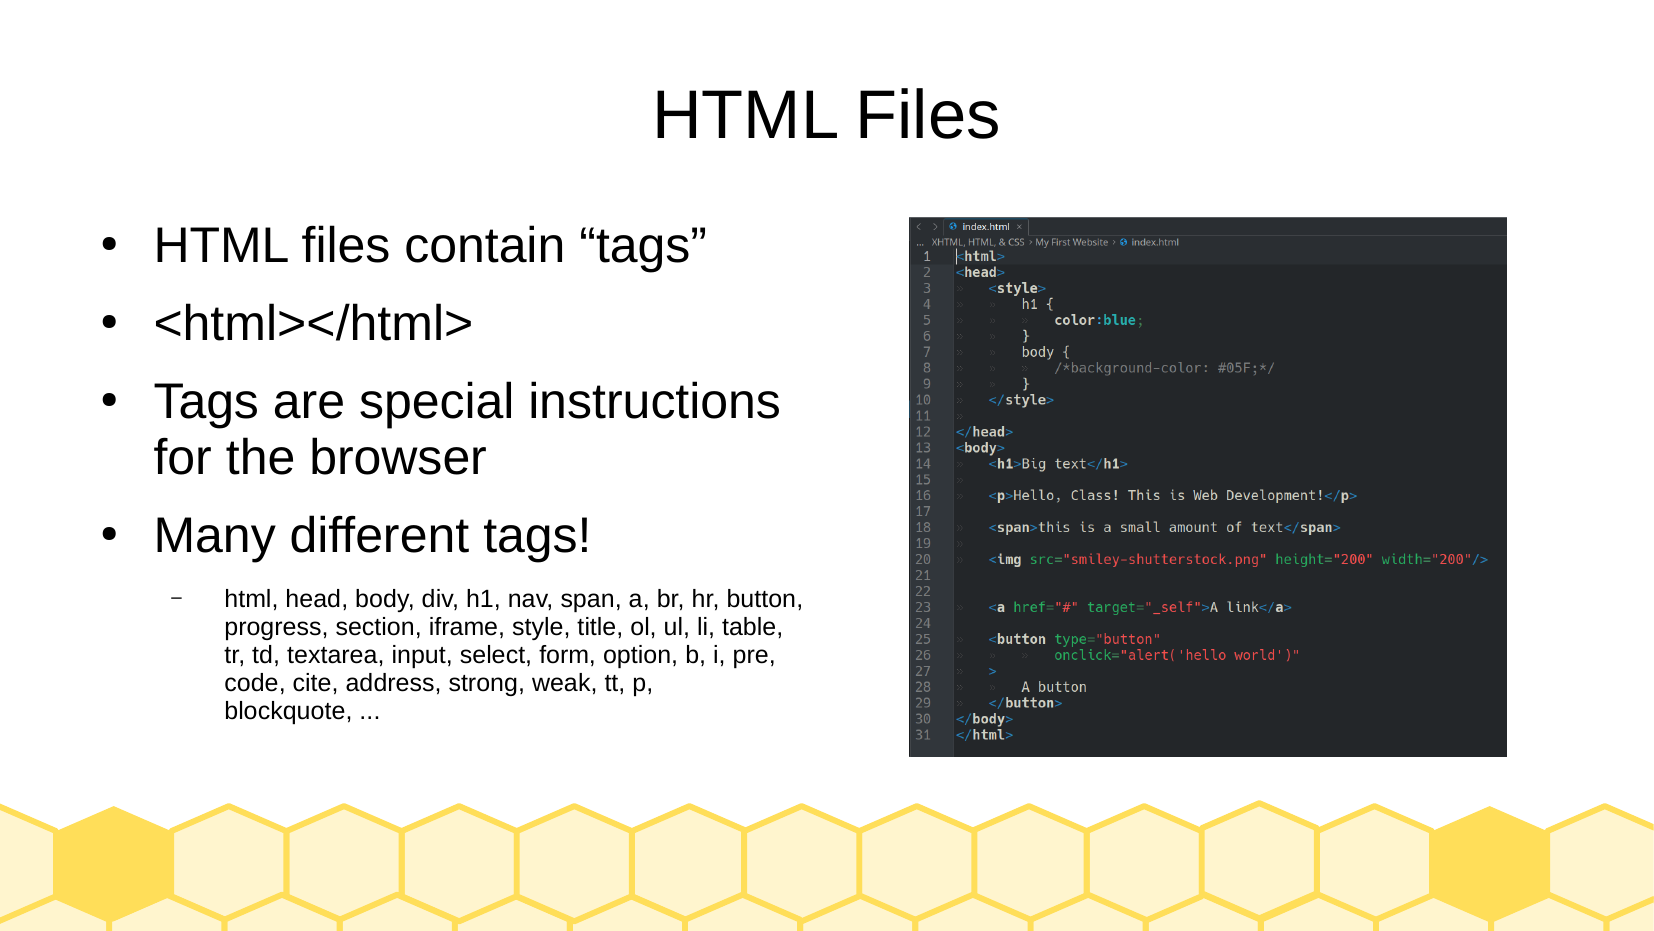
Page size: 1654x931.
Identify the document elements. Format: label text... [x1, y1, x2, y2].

title HTML Files [82, 37, 1571, 193]
picture [909, 217, 1507, 758]
list HTML files contain “tags” <html></html> Tags are special instructions for the browser Many different tags! html, head, body, div, h1, nav, span, a, br, hr, button, progress, section, iframe, style, title, ol, ul, li, table, tr, td, textarea, input, select, form, option, b, i, pre, code, cite, address, strong, weak, tt, p, blockquote, ... [82, 217, 809, 758]
